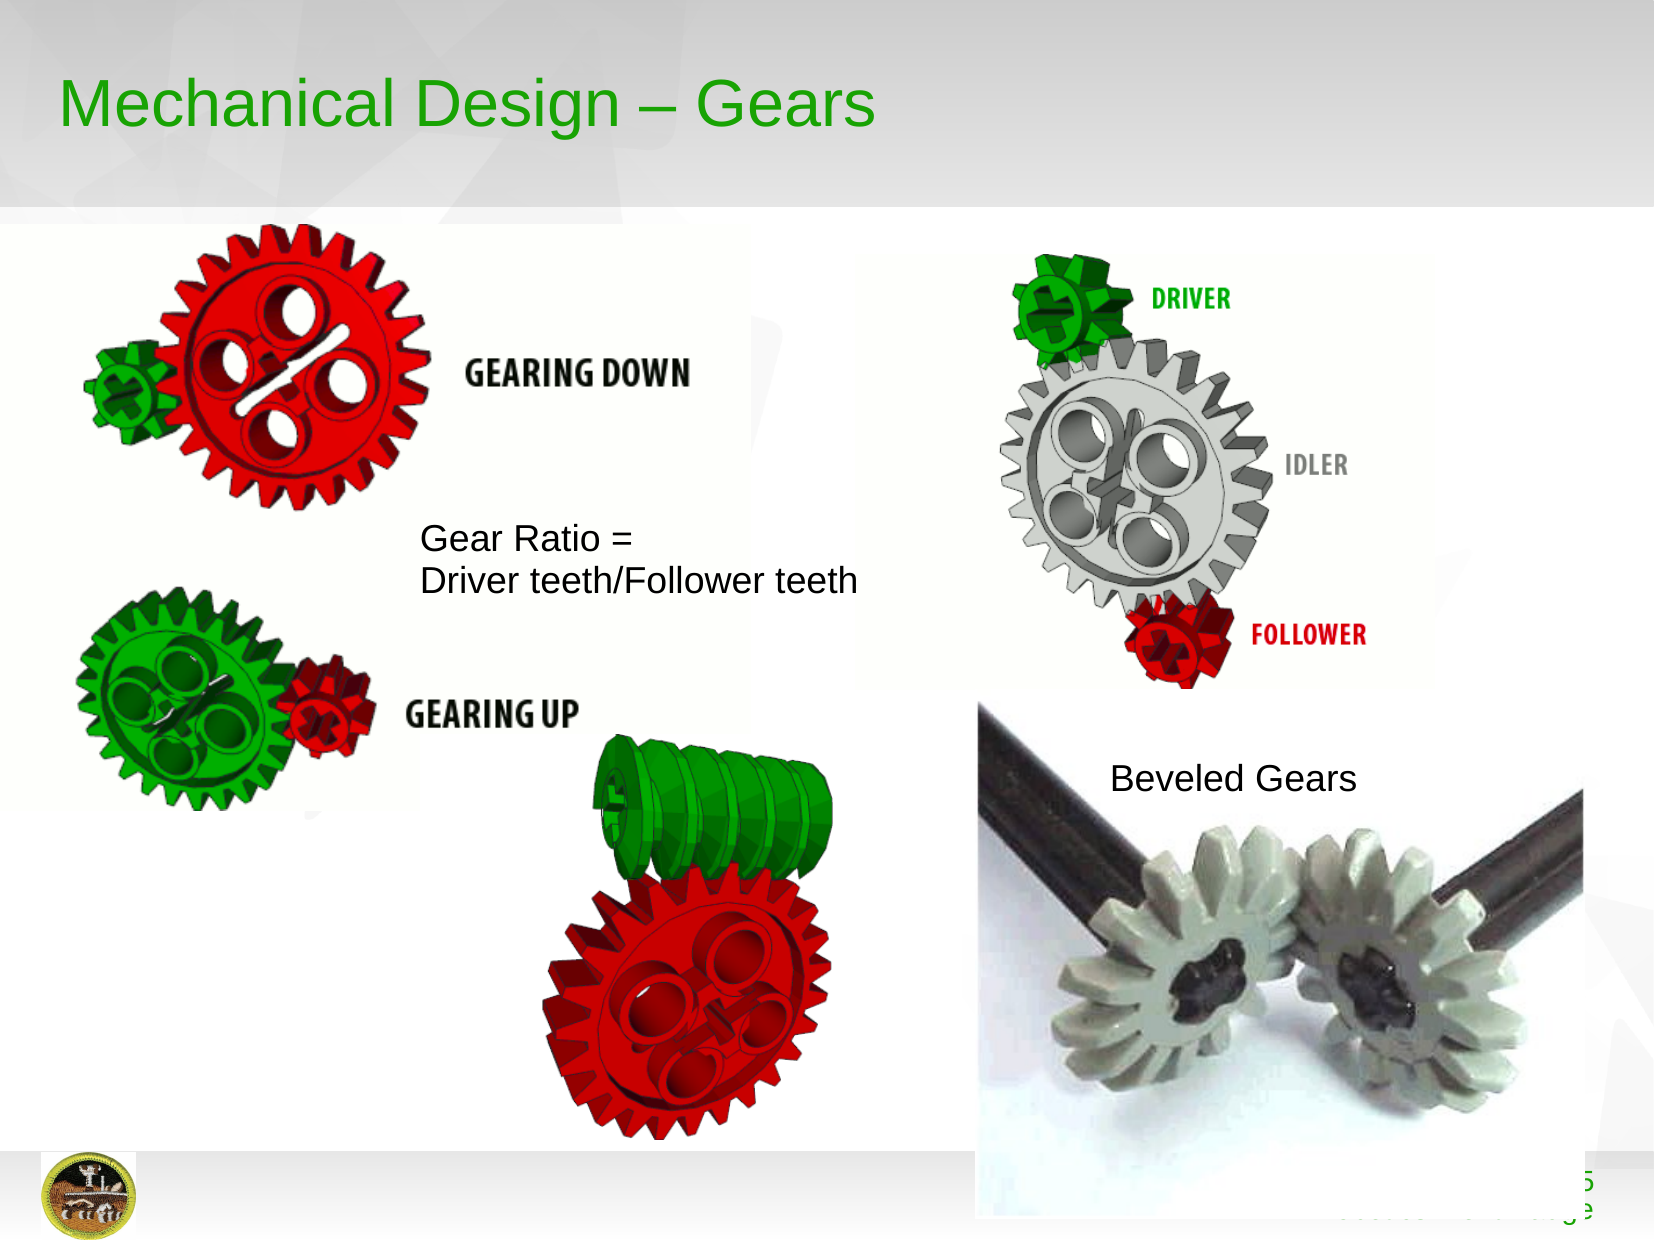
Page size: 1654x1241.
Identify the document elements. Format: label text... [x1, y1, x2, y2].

picture [0, 0, 1654, 1219]
text_box Beveled Gears [1095, 750, 1373, 807]
title Mechanical Design – Gears [59, 29, 1595, 178]
text_box Gear Ratio = Driver teeth/Follower teeth [405, 510, 901, 721]
picture [41, 1152, 136, 1240]
